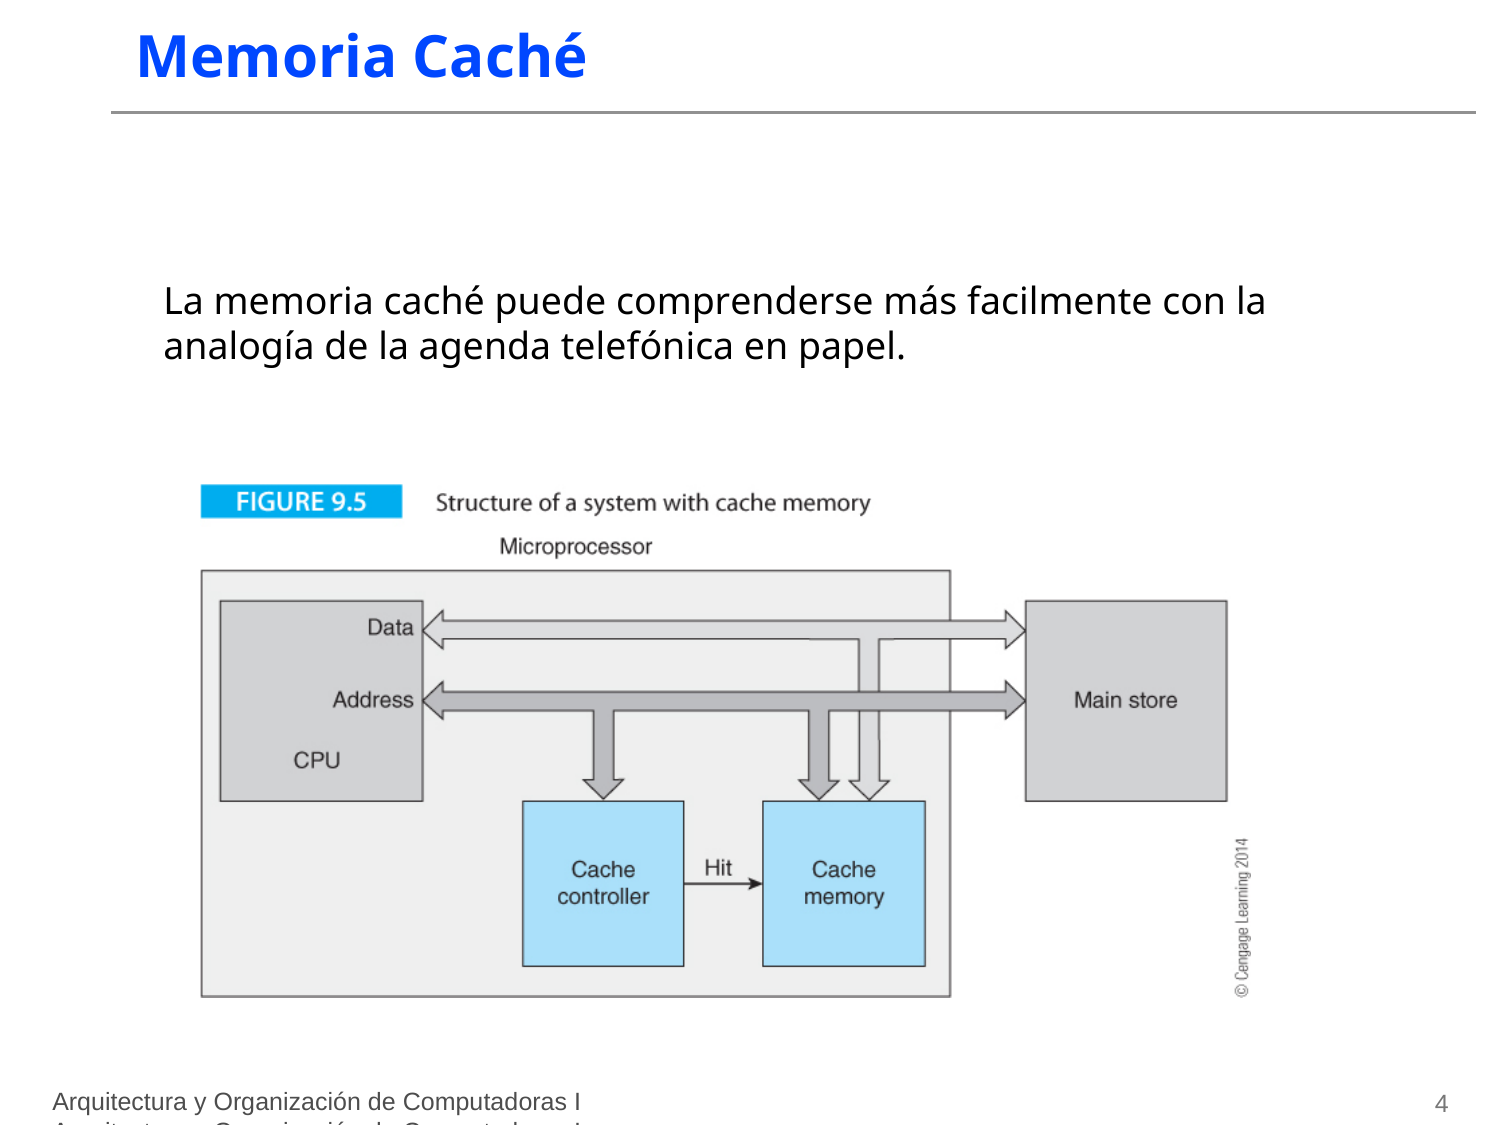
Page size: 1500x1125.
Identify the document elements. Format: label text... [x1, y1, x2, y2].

text_box La memoria caché puede comprenderse más facilmente con la analogía de la agenda telefónica en papel. [150, 267, 1308, 901]
picture [200, 484, 1251, 998]
title Memoria Caché [125, 24, 1271, 104]
